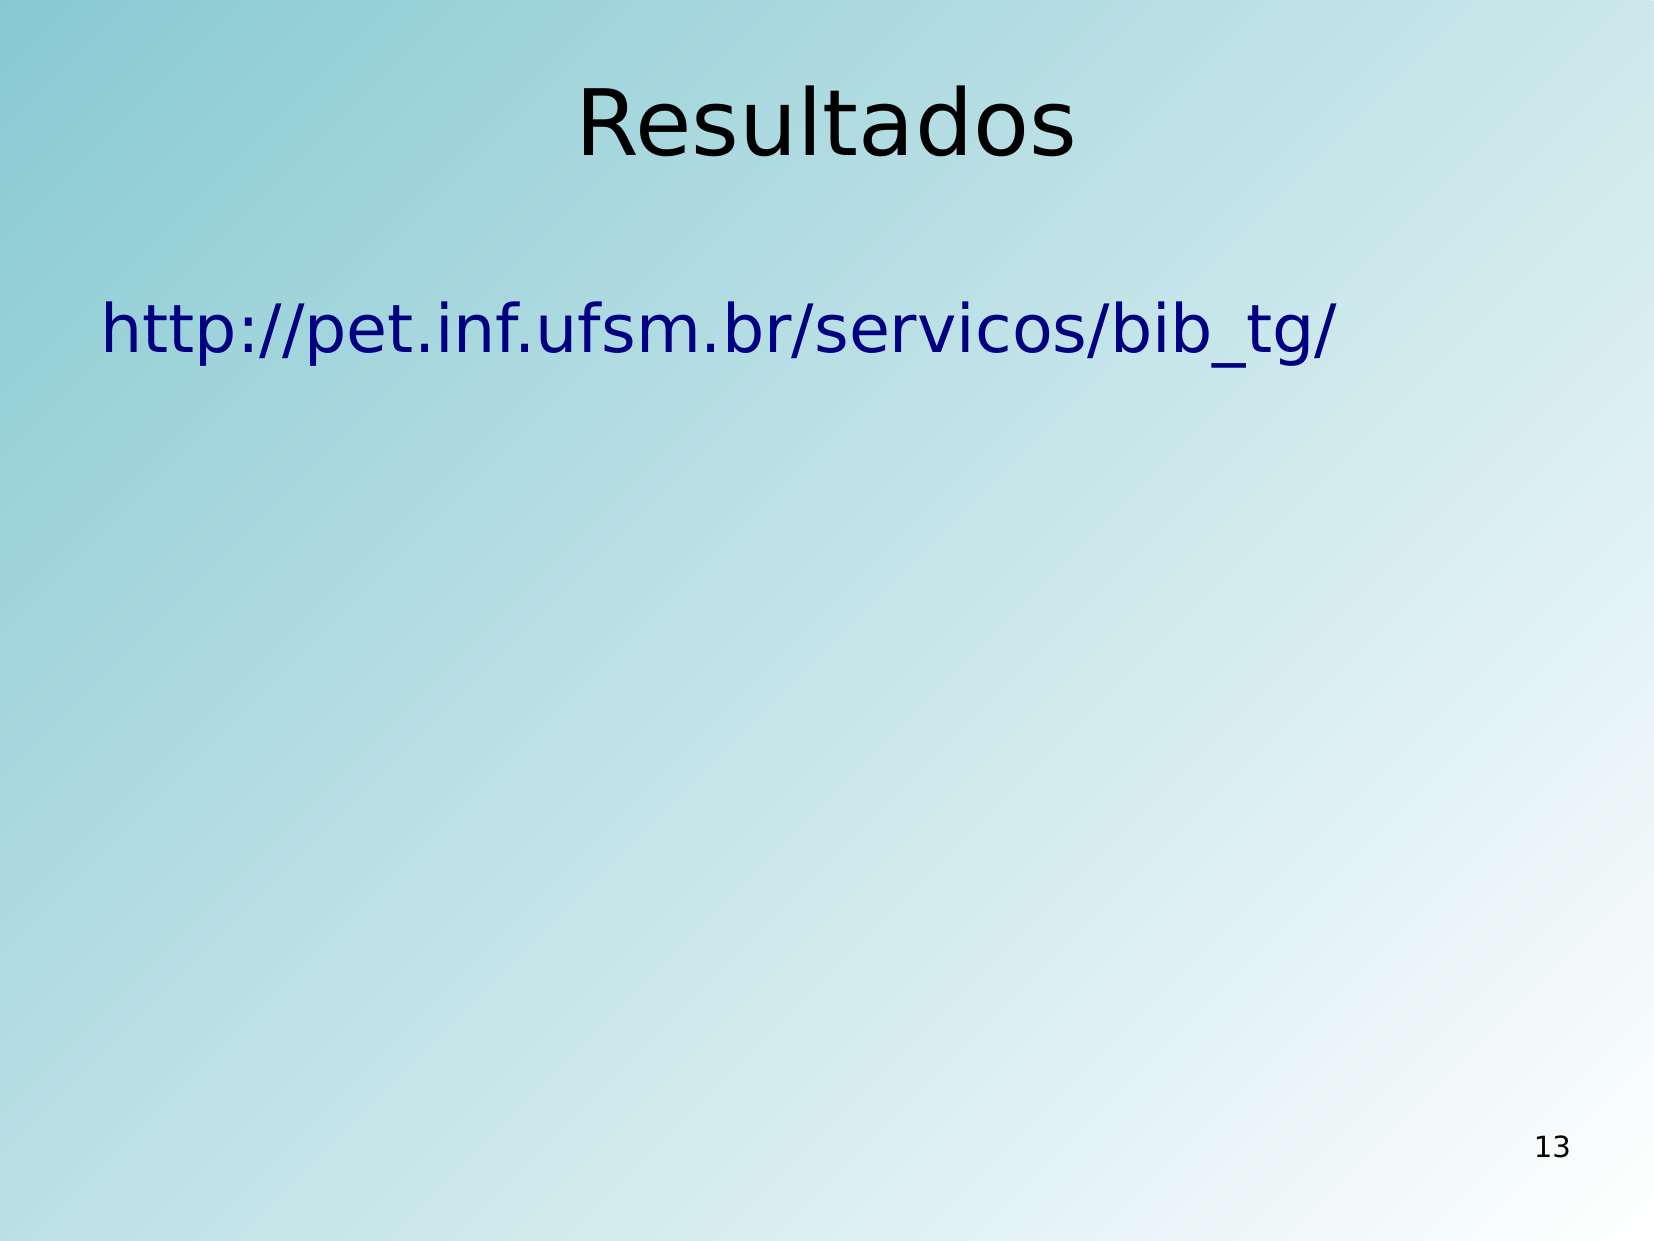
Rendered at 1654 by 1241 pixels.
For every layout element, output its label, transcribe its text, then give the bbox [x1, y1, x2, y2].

title Resultados [82, 19, 1571, 228]
list http://pet.inf.ufsm.br/servicos/bib_tg/ [82, 290, 1571, 1094]
